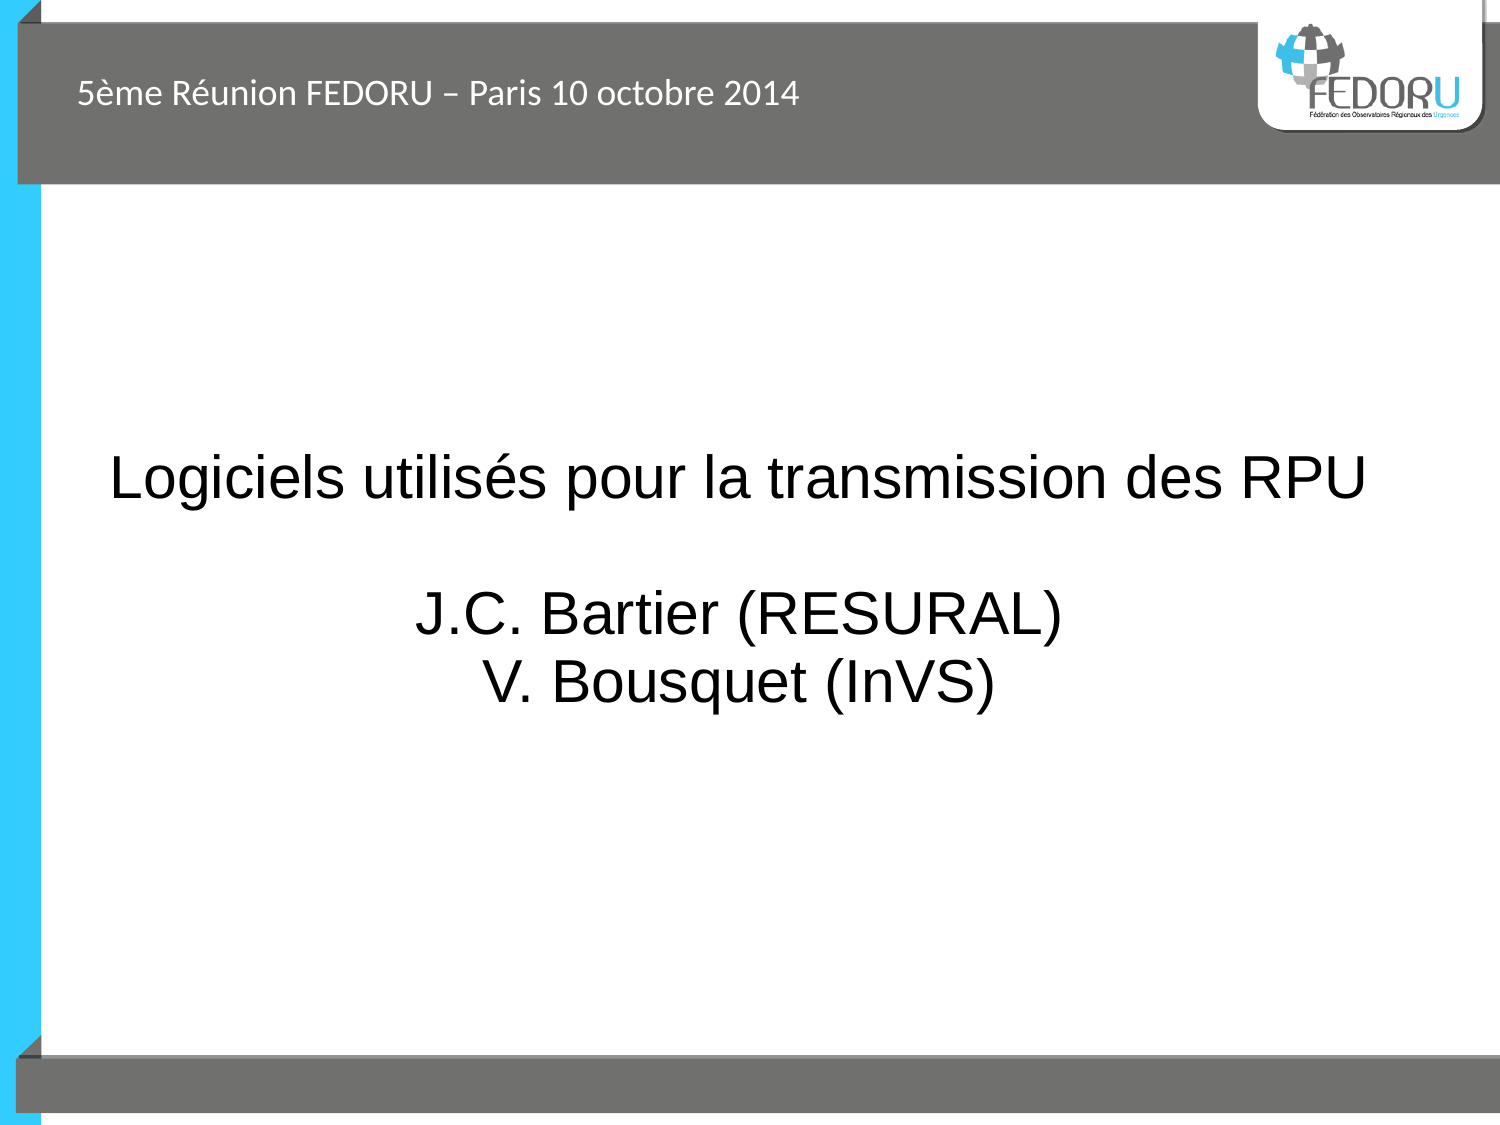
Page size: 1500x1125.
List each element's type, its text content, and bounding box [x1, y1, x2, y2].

title 5ème Réunion FEDORU – Paris 10 octobre 2014 [76, 30, 1223, 161]
subtitle Logiciels utilisés pour la transmission des RPU J.C. Bartier (RESURAL) V. Bousquet (InVS) [64, 208, 1415, 951]
picture [1275, 20, 1459, 118]
